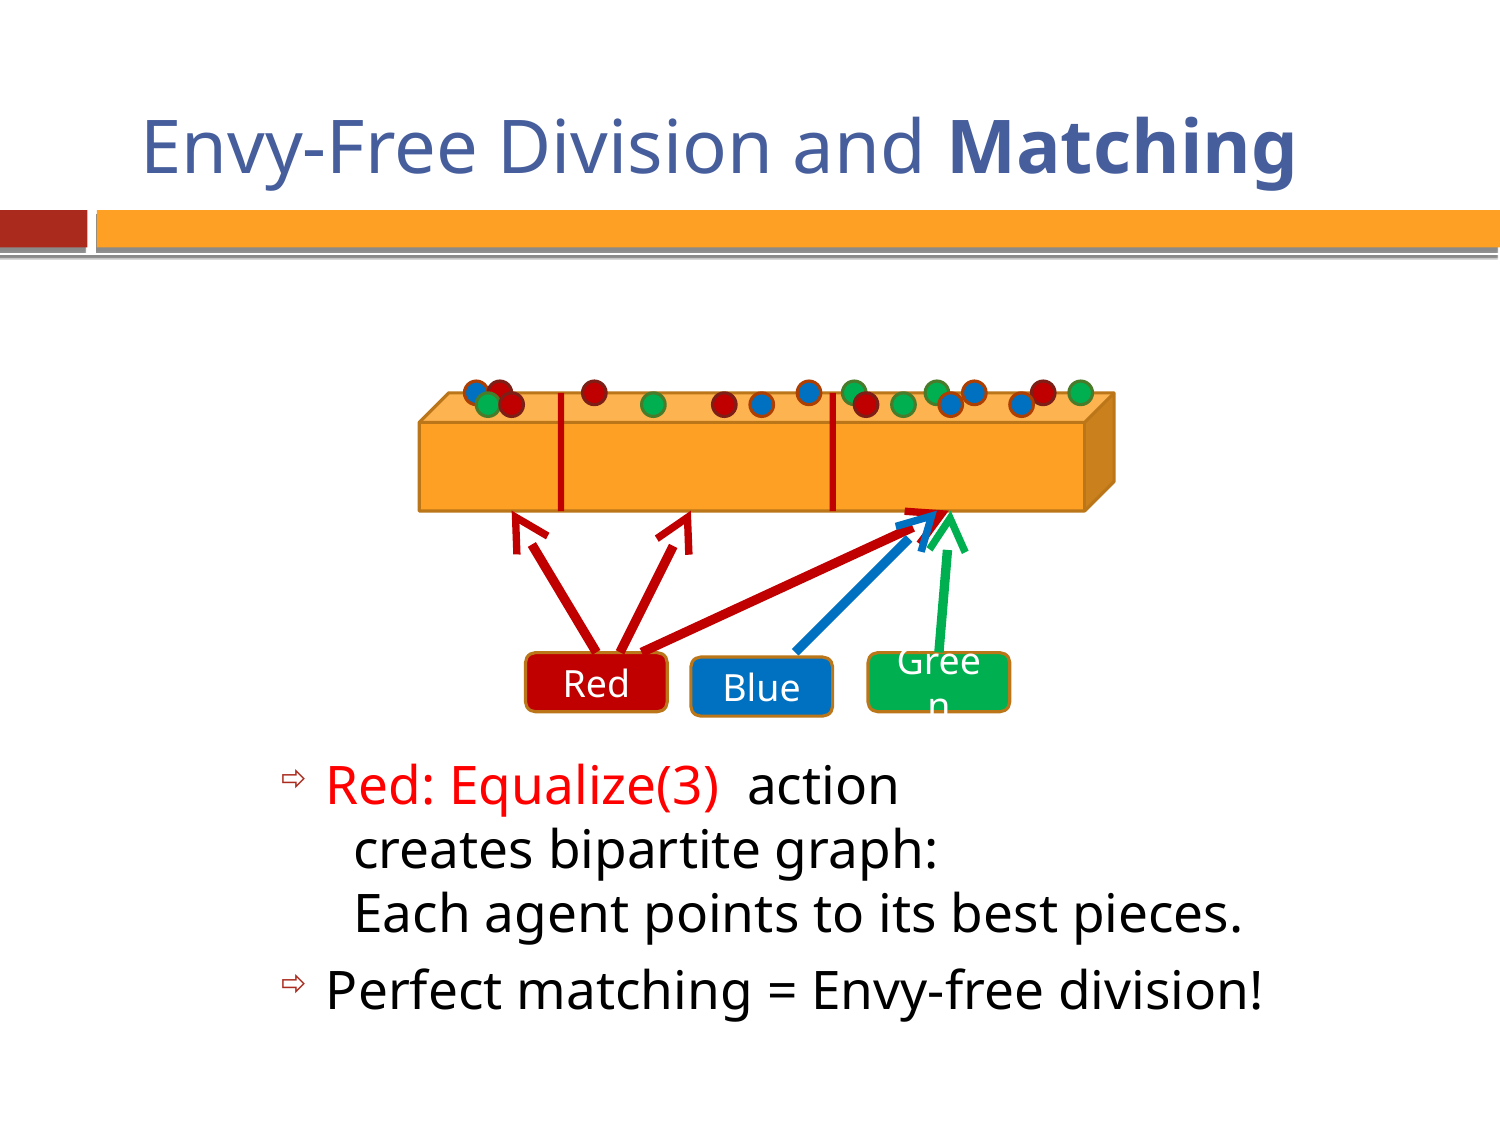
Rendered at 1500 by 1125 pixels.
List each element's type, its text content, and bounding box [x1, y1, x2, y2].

text_box [836, 393, 1115, 511]
text_box Red [525, 652, 668, 712]
text_box [842, 381, 878, 417]
text_box [582, 381, 607, 405]
text_box Red: Equalize(3) action creates bipartite graph: Each agent points to its best pieces. Perfect matching = Envy-free division! [264, 744, 1282, 1064]
text_box Blue [690, 656, 833, 717]
text_box [641, 392, 666, 417]
text_box [891, 392, 916, 417]
text_box [962, 381, 987, 405]
text_box [925, 381, 963, 417]
text_box [712, 392, 737, 417]
text_box [1068, 381, 1093, 405]
text_box [749, 392, 774, 417]
text_box Green [867, 652, 1010, 712]
text_box [797, 381, 821, 405]
list [240, 296, 1257, 1064]
text_box [464, 381, 524, 417]
text_box [565, 423, 829, 511]
text_box [419, 423, 557, 511]
text_box Envy-Free Division and Matching [125, 62, 1463, 225]
text_box [1009, 381, 1056, 417]
text_box Green [933, 701, 944, 712]
